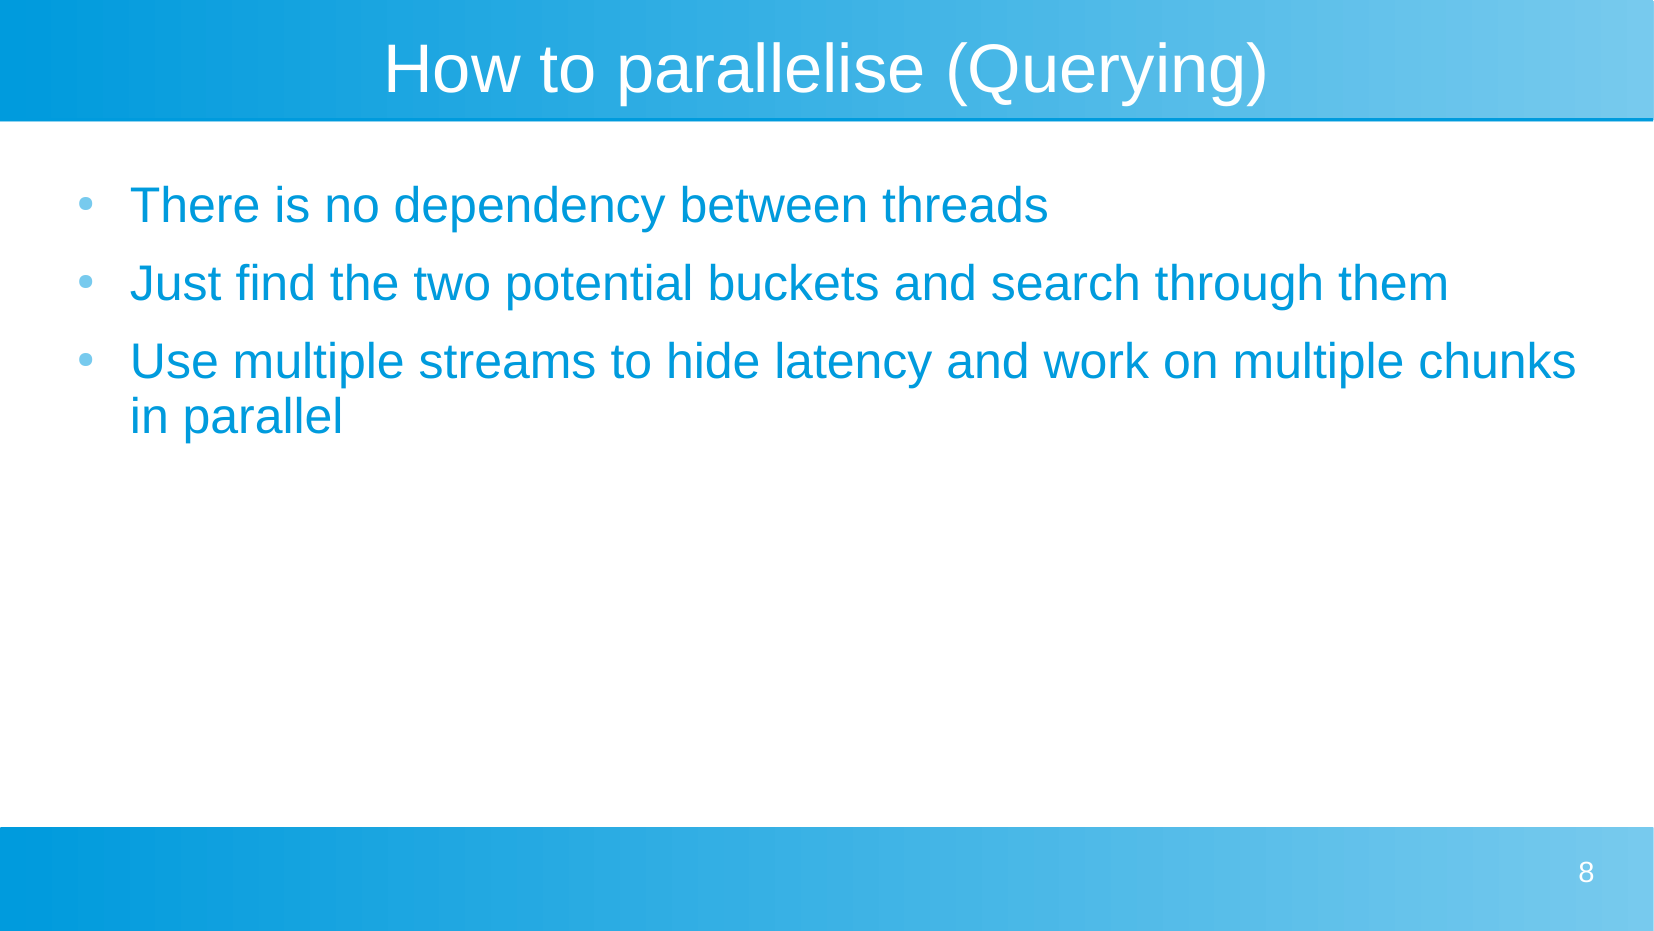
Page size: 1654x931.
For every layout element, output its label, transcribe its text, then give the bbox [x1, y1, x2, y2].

list There is no dependency between threads Just find the two potential buckets and search through them Use multiple streams to hide latency and work on multiple chunks in parallel [59, 177, 1595, 768]
title How to parallelise (Querying) [59, 29, 1595, 108]
